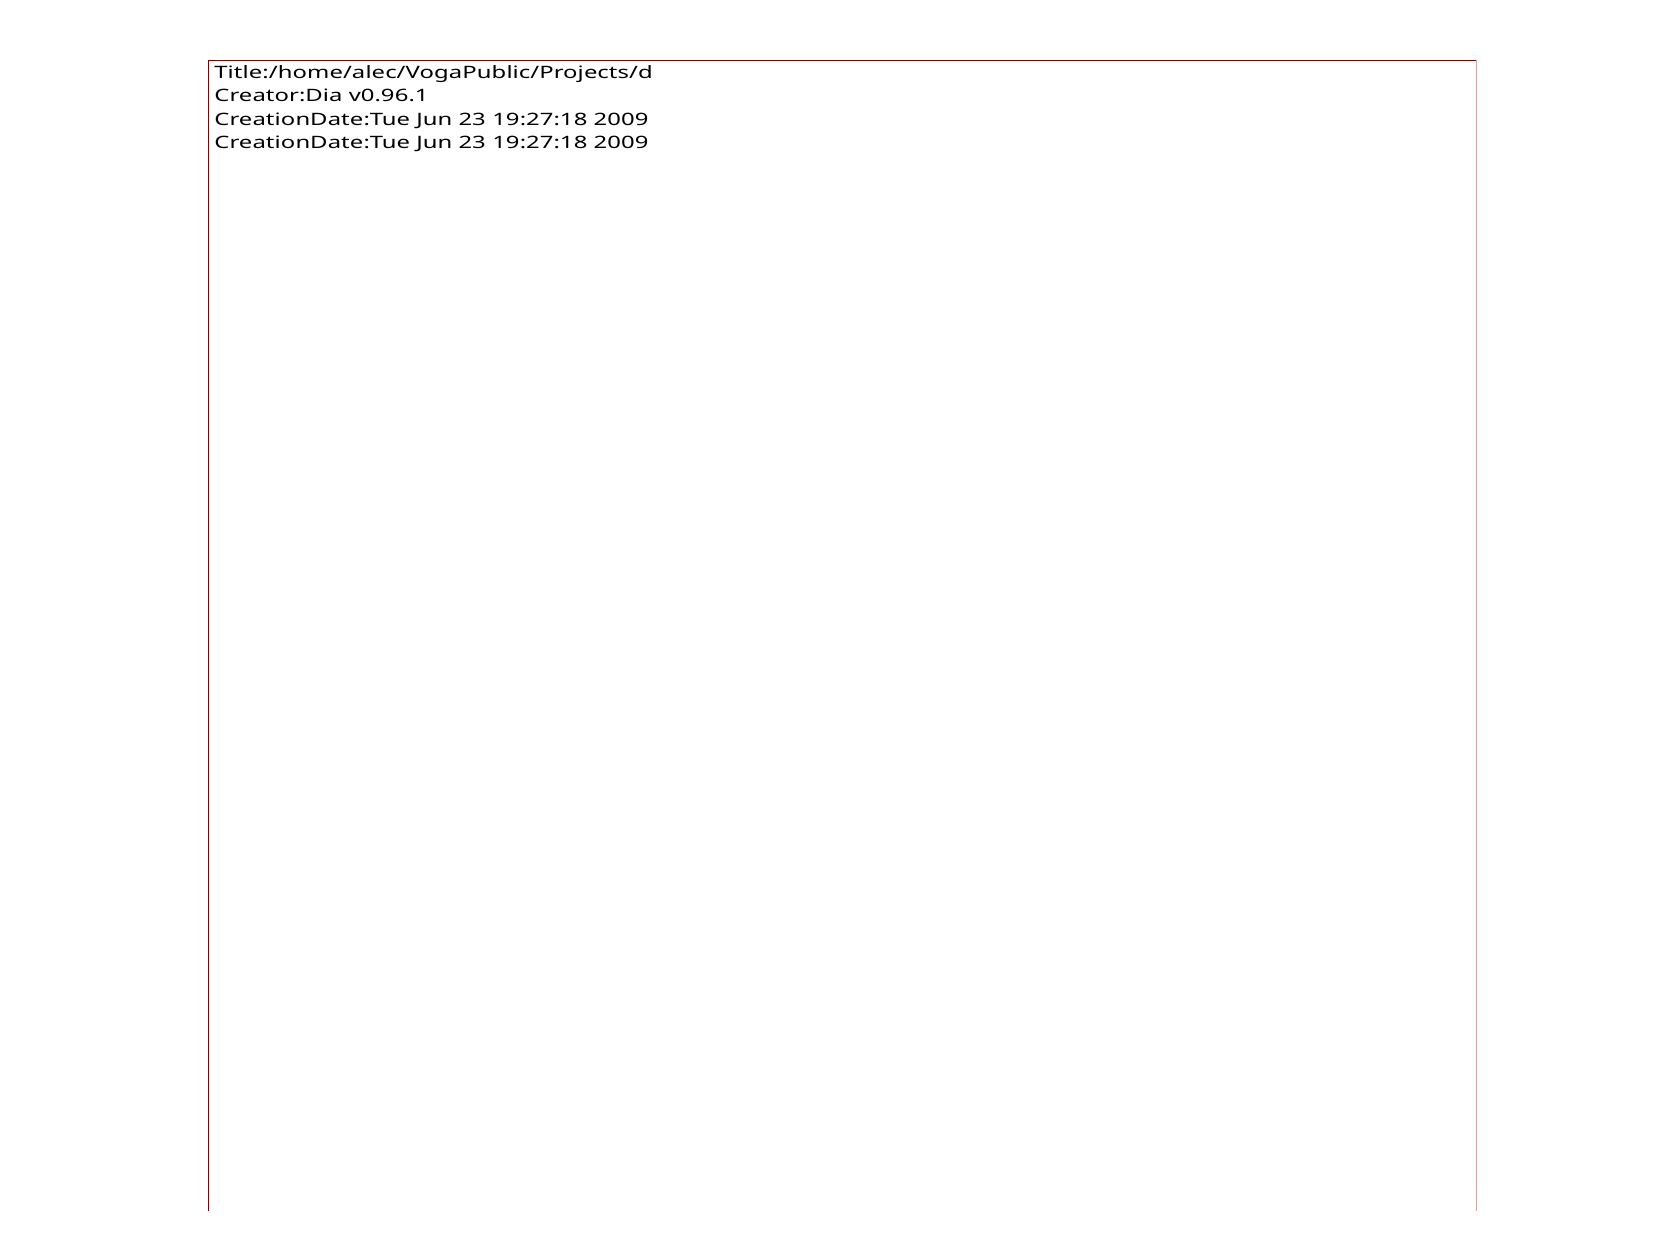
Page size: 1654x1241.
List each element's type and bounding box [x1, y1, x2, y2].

picture [206, 59, 1477, 1211]
